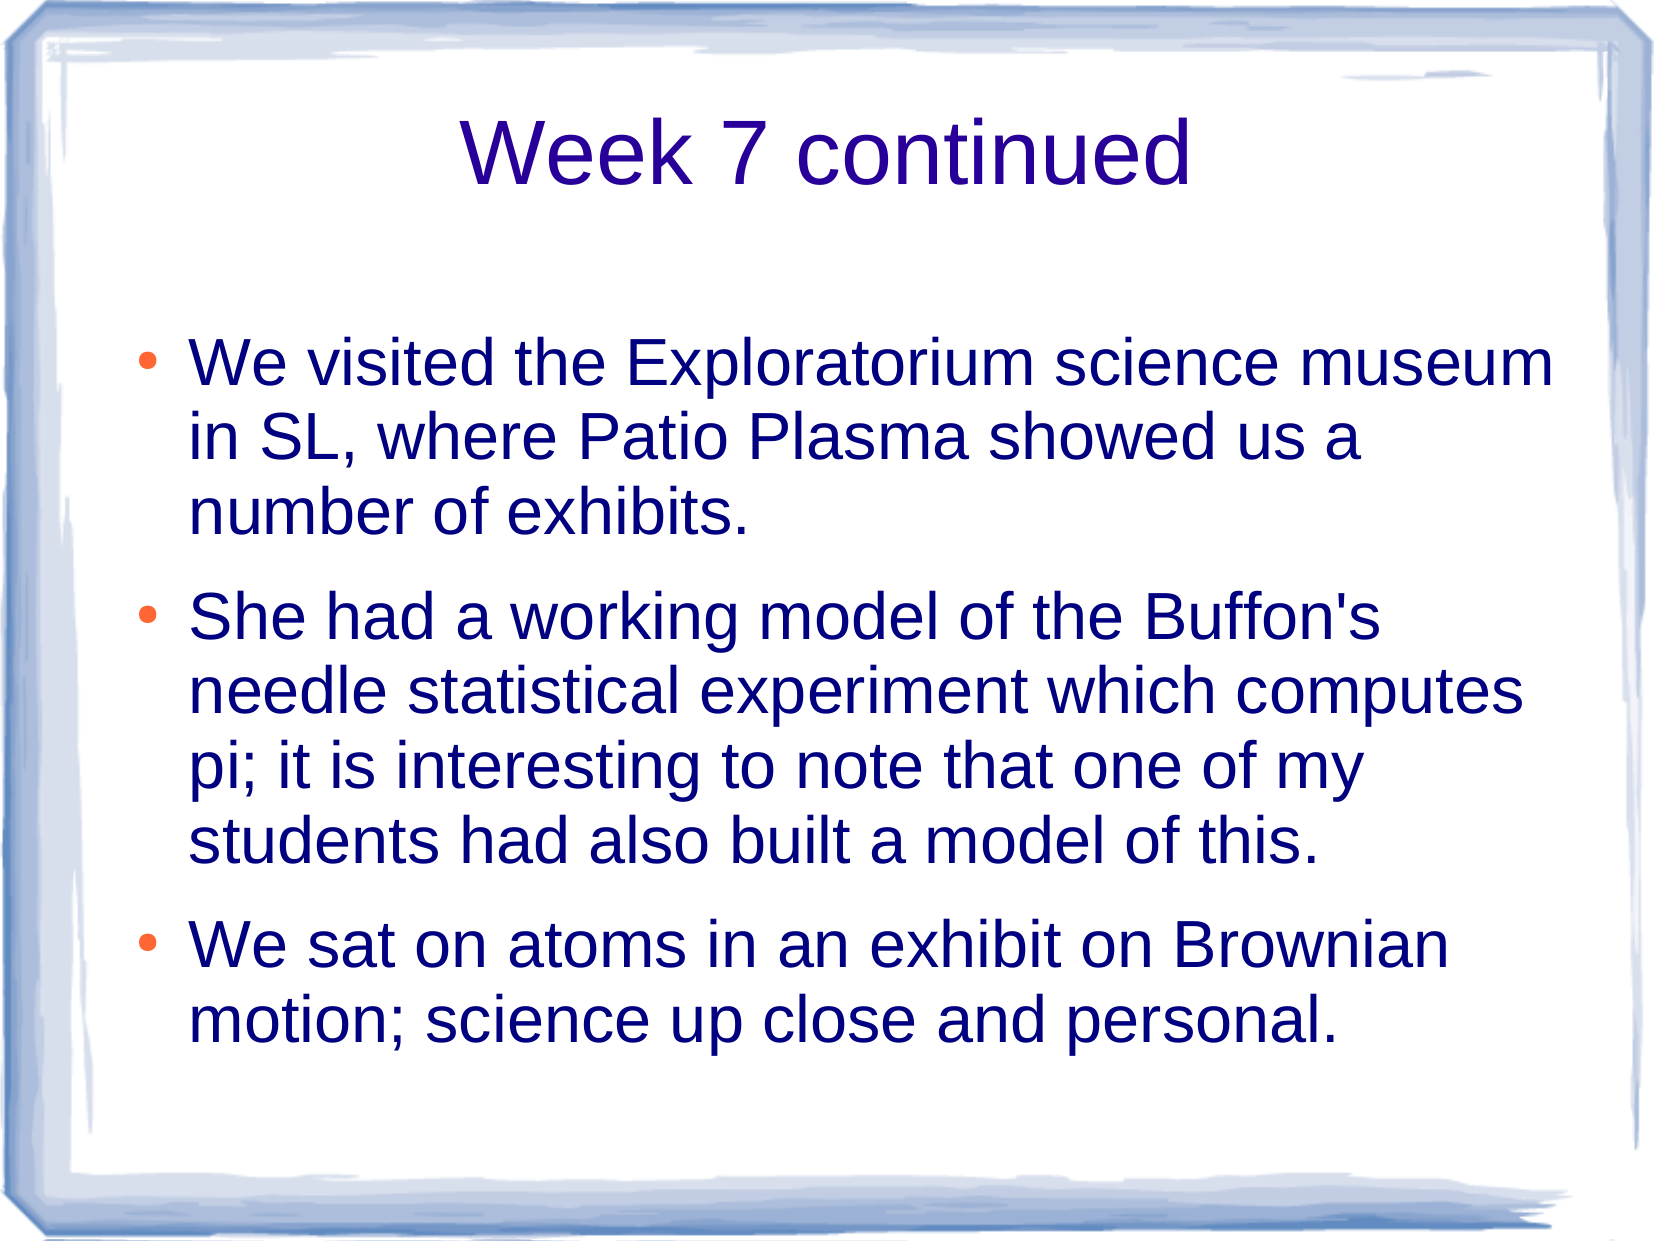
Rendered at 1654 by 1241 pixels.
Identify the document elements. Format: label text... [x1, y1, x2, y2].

picture [0, 0, 1654, 1241]
list We visited the Exploratorium science museum in SL, where Patio Plasma showed us a number of exhibits. She had a working model of the Buffon's needle statistical experiment which computes pi; it is interesting to note that one of my students had also built a model of this. We sat on atoms in an exhibit on Brownian motion; science up close and personal. [118, 324, 1571, 1057]
title Week 7 continued [82, 56, 1571, 250]
